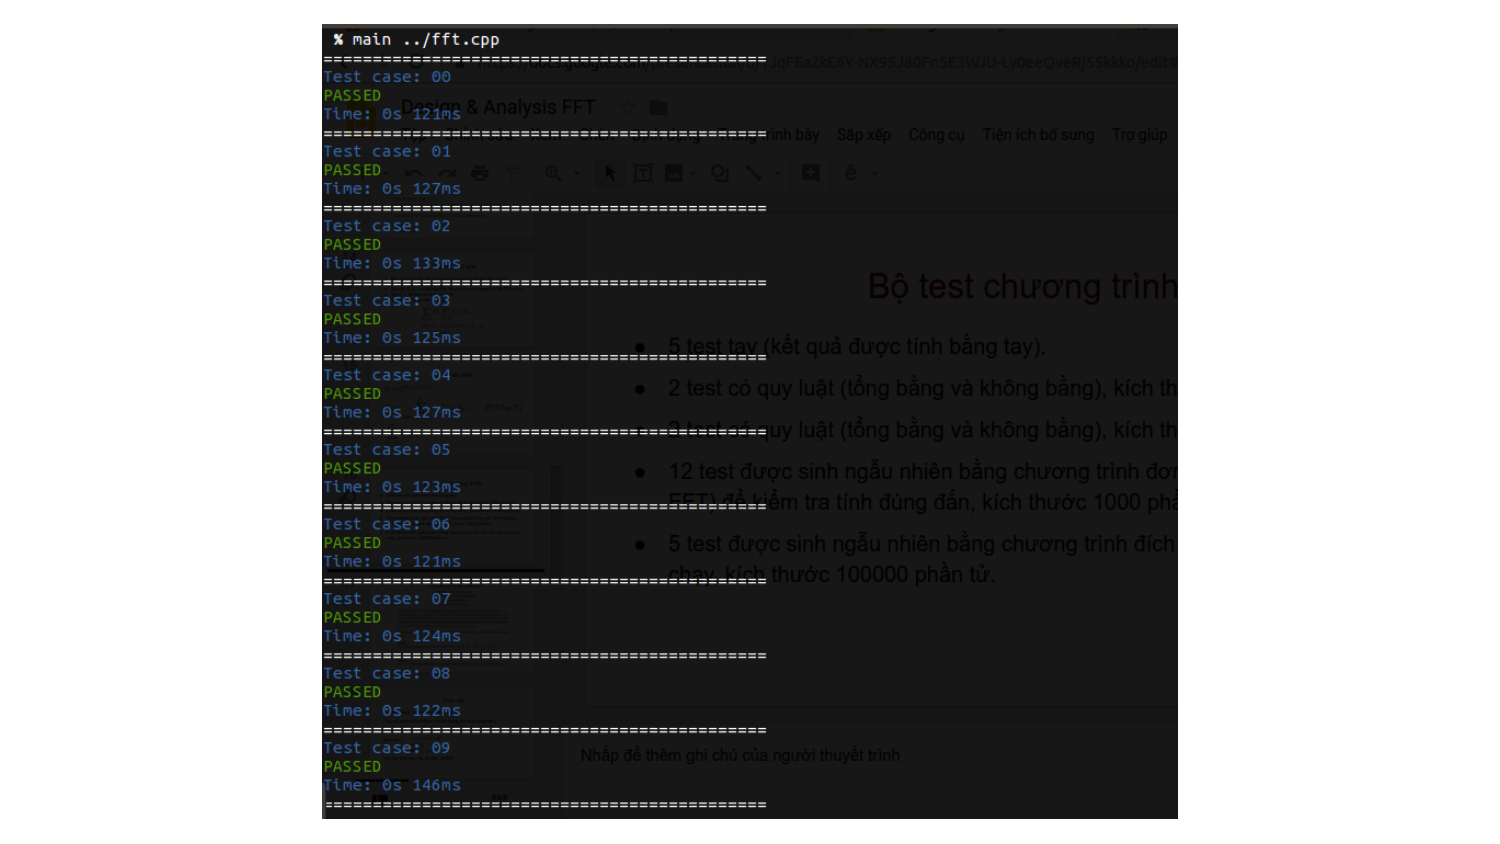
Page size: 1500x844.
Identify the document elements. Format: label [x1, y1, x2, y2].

picture [322, 24, 1178, 819]
